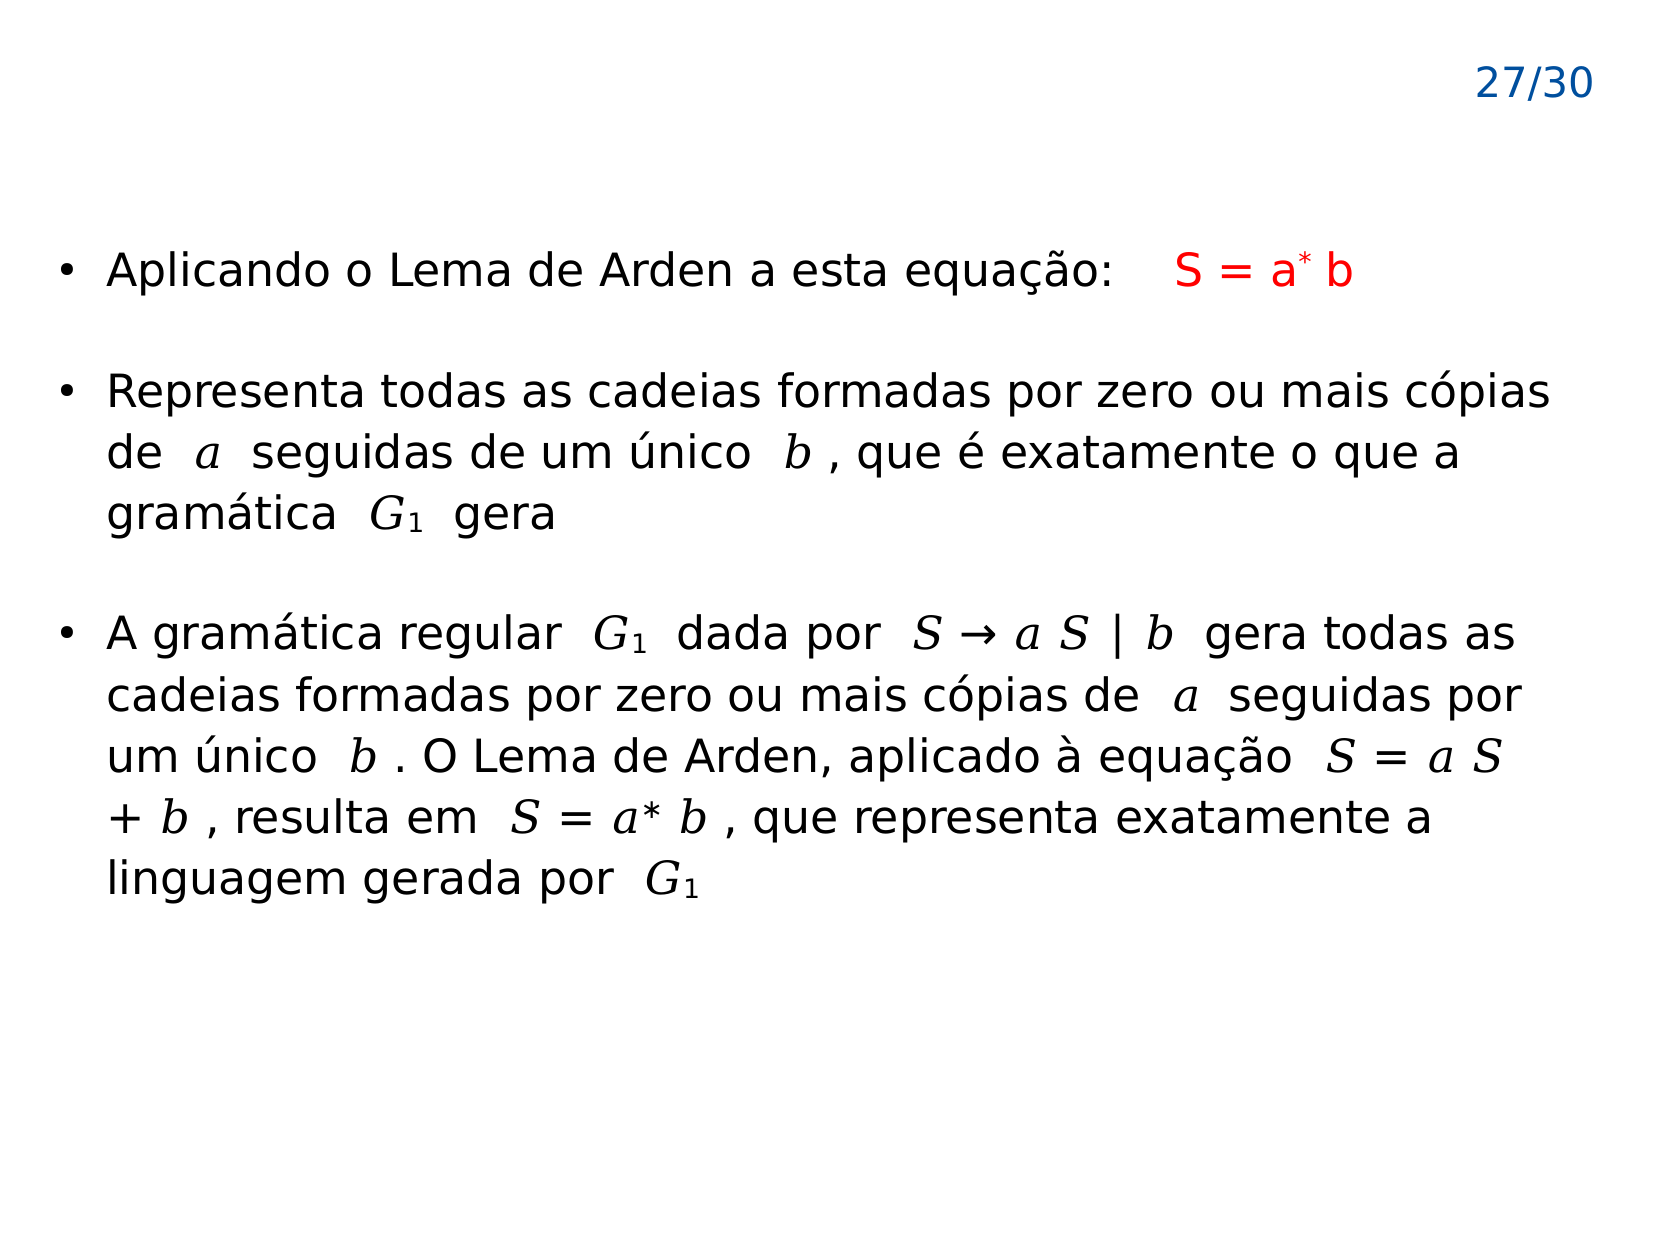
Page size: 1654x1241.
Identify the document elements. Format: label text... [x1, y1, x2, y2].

list Aplicando o Lema de Arden a esta equação: S = a* b Representa todas as cadeias formadas por zero ou mais cópias de 𝑎 seguidas de um único 𝑏 , que é exatamente o que a gramática 𝐺1 gera A gramática regular 𝐺1 dada por 𝑆 → 𝑎 𝑆 ∣ 𝑏 gera todas as cadeias formadas por zero ou mais cópias de 𝑎 seguidas por um único 𝑏 . O Lema de Arden, aplicado à equação 𝑆 = 𝑎 𝑆 + 𝑏 , resulta em 𝑆 = 𝑎∗ 𝑏 , que representa exatamente a linguagem gerada por 𝐺1 [59, 236, 1595, 1211]
